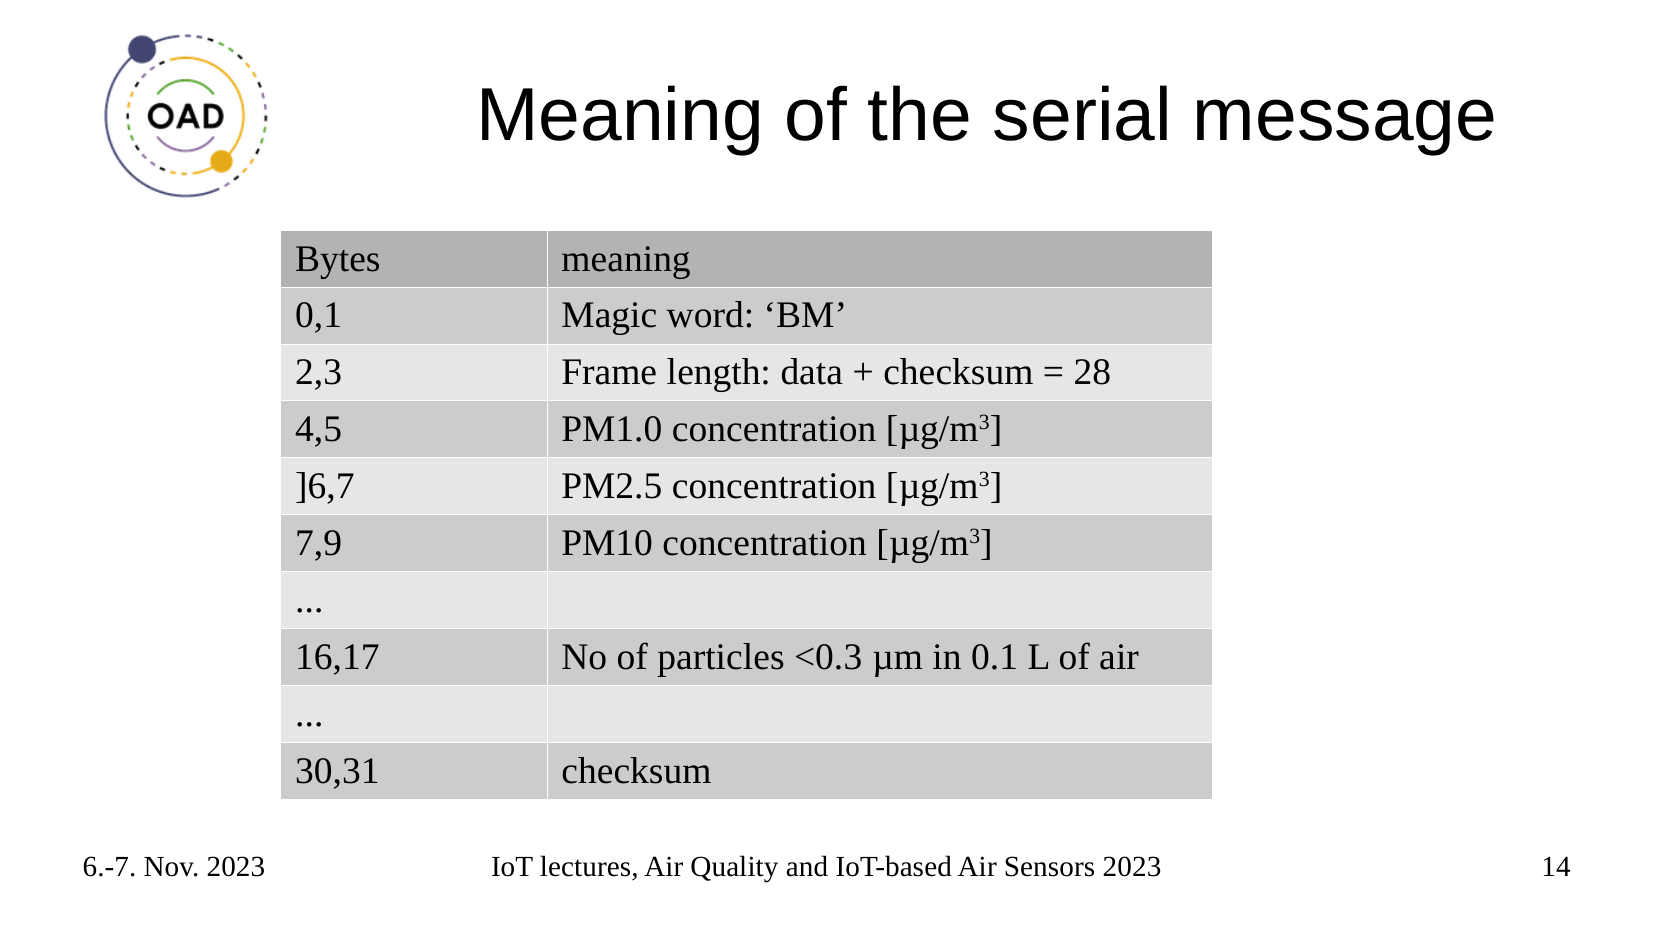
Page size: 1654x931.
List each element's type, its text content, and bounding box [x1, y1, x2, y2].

table_cell 30,31 [281, 743, 547, 799]
title Meaning of the serial message [403, 37, 1571, 193]
table_cell ... [281, 572, 547, 628]
table_header meaning [548, 231, 1212, 287]
table_cell 2,3 [281, 345, 547, 400]
table_cell 0,1 [281, 288, 547, 344]
picture [64, 20, 302, 218]
table_cell PM2.5 concentration [µg/m3] [548, 458, 1212, 514]
table_cell Magic word: ‘BM’ [548, 288, 1212, 344]
table_cell checksum [548, 743, 1212, 799]
table_cell [548, 572, 1212, 628]
table_cell 4,5 [281, 401, 547, 457]
table_cell PM1.0 concentration [µg/m3] [548, 401, 1212, 457]
table_cell 7,9 [281, 515, 547, 571]
table_cell 16,17 [281, 629, 547, 685]
table_header Bytes [281, 231, 547, 287]
table_cell [548, 686, 1212, 742]
table_cell ... [281, 686, 547, 742]
table_cell No of particles <0.3 µm in 0.1 L of air [548, 629, 1212, 685]
table_cell Frame length: data + checksum = 28 [548, 345, 1212, 400]
table_cell PM10 concentration [µg/m3] [548, 515, 1212, 571]
table_cell ]6,7 [281, 458, 547, 514]
